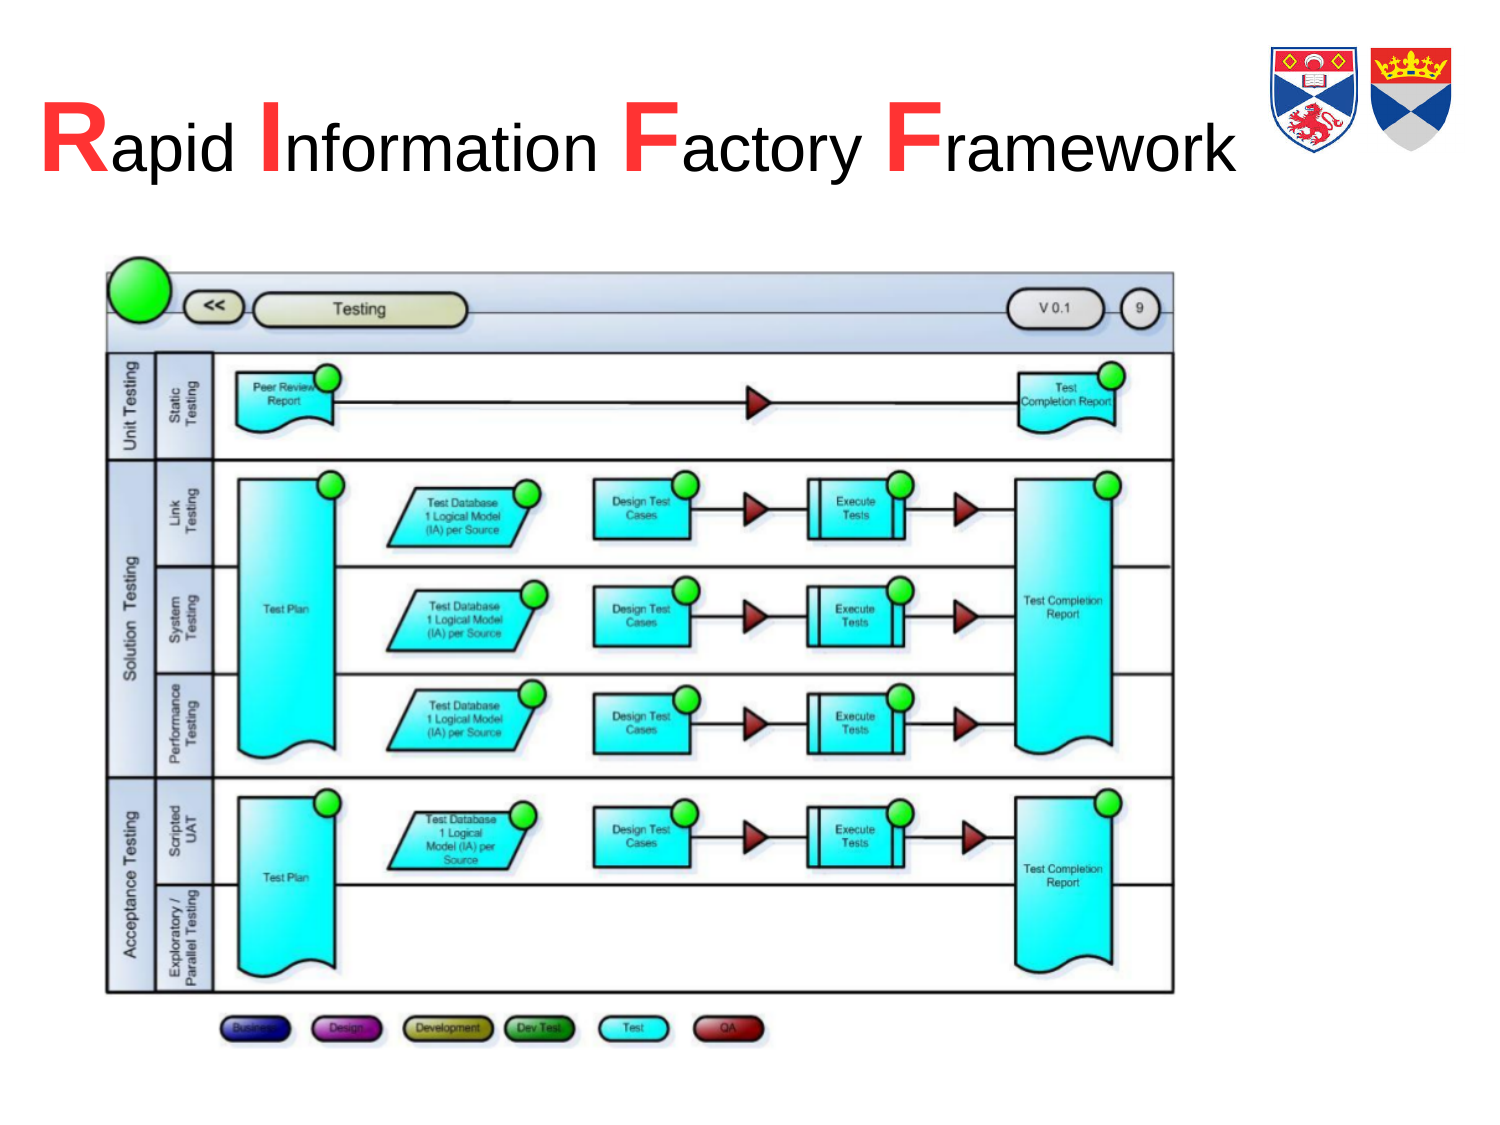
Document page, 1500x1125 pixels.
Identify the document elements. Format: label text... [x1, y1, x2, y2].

text_box Rapid Information Factory Framework [23, 73, 1269, 201]
picture [85, 244, 1205, 1054]
picture [1268, 45, 1465, 154]
